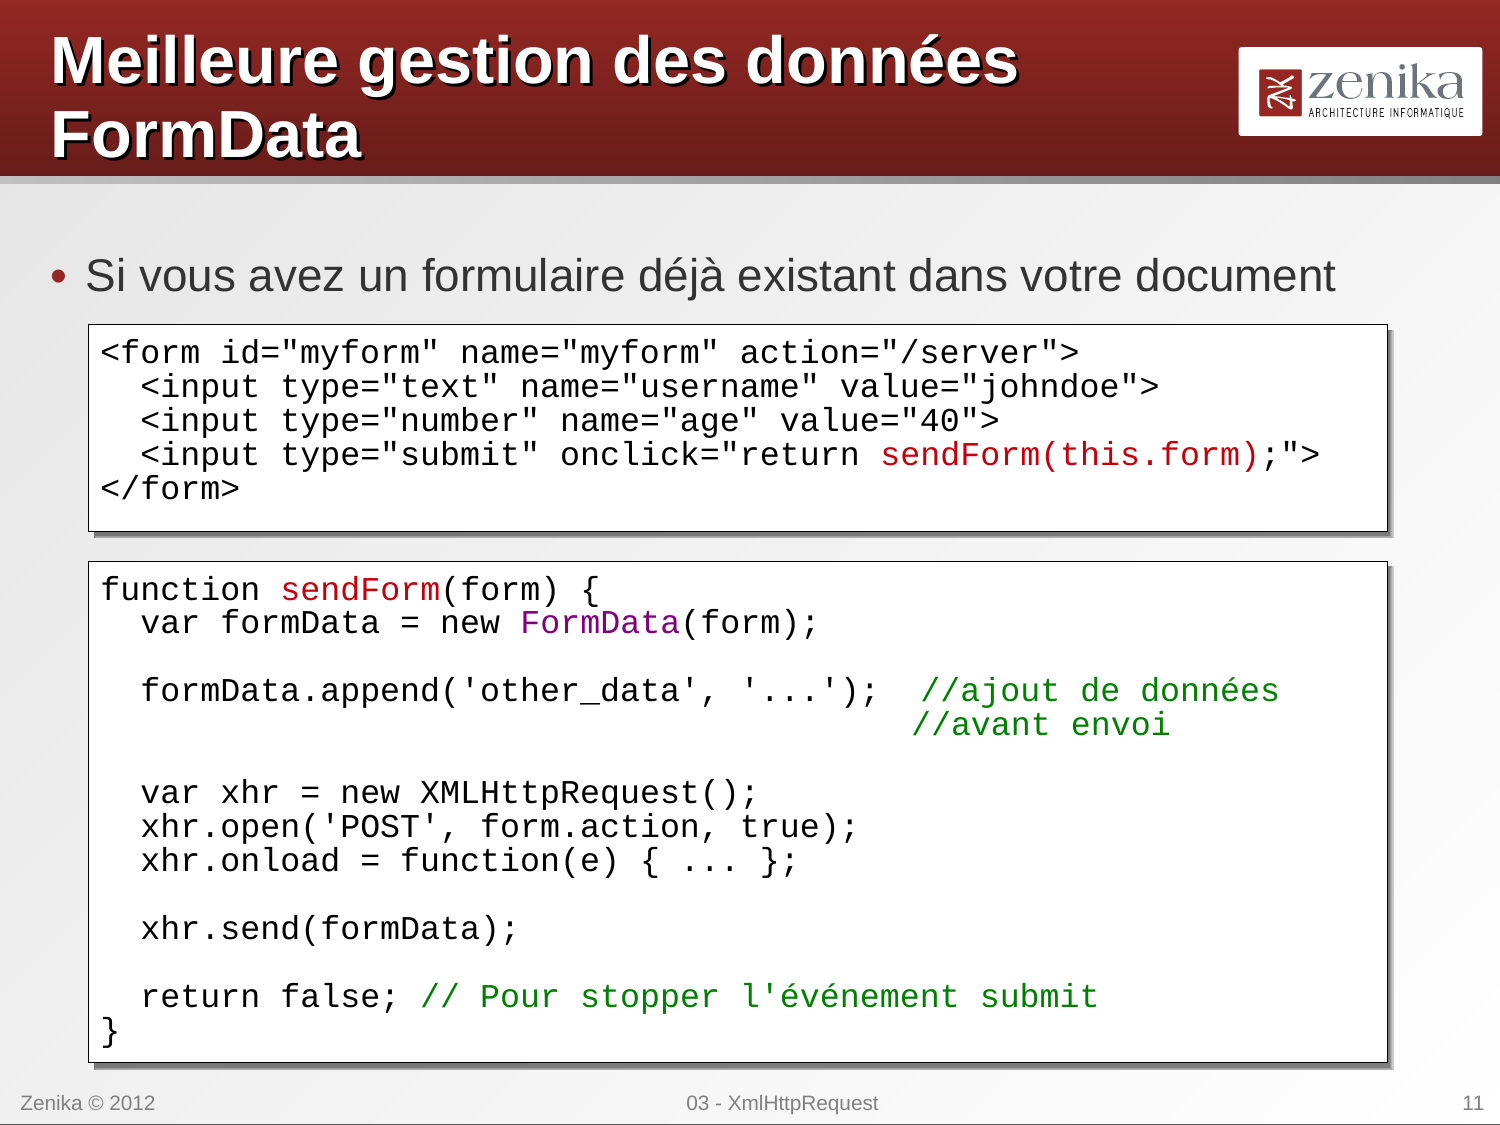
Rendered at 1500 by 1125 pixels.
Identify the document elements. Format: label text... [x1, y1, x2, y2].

text_box function sendForm(form) { var formData = new FormData(form); formData.append('other_data', '...'); //ajout de données //avant envoi var xhr = new XMLHttpRequest(); xhr.open('POST', form.action, true); xhr.onload = function(e) { ... }; xhr.send(formData); return false; // Pour stopper l'événement submit } [88, 561, 1388, 1063]
picture [1257, 58, 1464, 125]
title Meilleure gestion des données FormData [50, 15, 1206, 180]
list Si vous avez un formulaire déjà existant dans votre document [50, 249, 1435, 1079]
text_box <form id="myform" name="myform" action="/server"> <input type="text" name="username" value="johndoe"> <input type="number" name="age" value="40"> <input type="submit" onclick="return sendForm(this.form);"> </form> [88, 324, 1388, 532]
